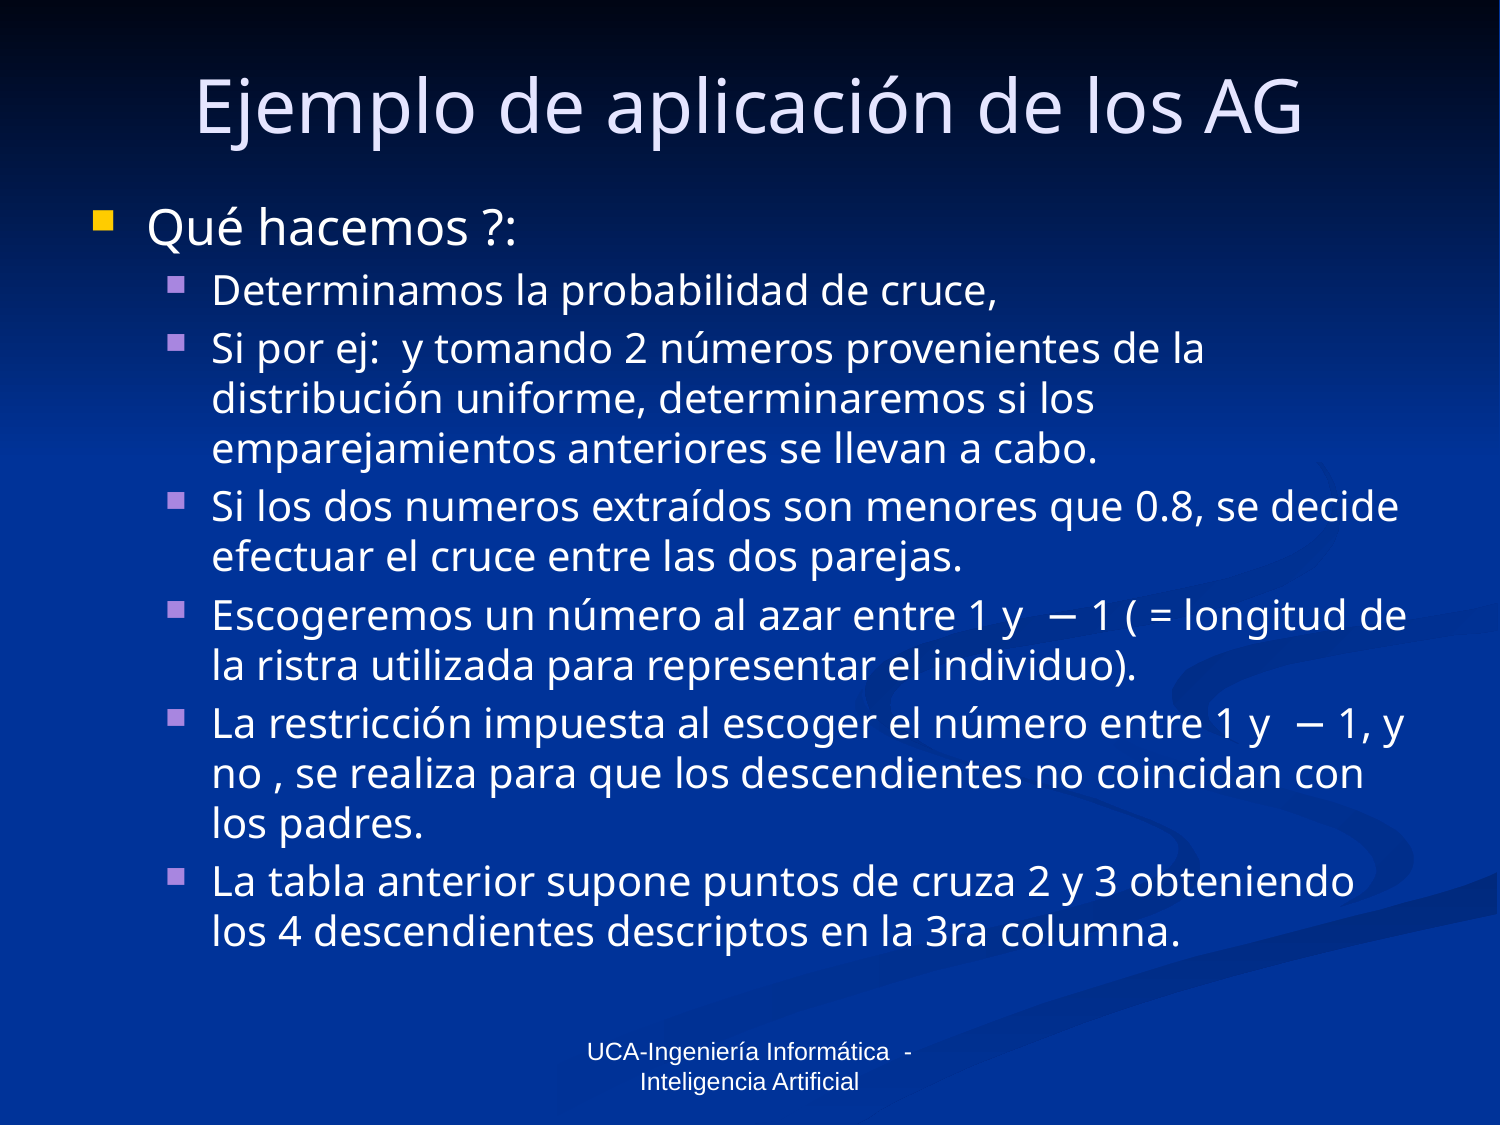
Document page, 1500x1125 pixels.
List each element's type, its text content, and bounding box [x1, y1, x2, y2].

title Ejemplo de aplicación de los AG [75, 45, 1425, 163]
list Qué hacemos ?: Determinamos la probabilidad de cruce, Si por ej: y tomando 2 números provenientes de la distribución uniforme, determinaremos si los emparejamientos anteriores se llevan a cabo. Si los dos numeros extraídos son menores que 0.8, se decide efectuar el cruce entre las dos parejas. Escogeremos un número al azar entre 1 y − 1 ( = longitud de la ristra utilizada para representar el individuo). La restricción impuesta al escoger el número entre 1 y − 1, y no , se realiza para que los descendientes no coincidan con los padres. La tabla anterior supone puntos de cruza 2 y 3 obteniendo los 4 descendientes descriptos en la 3ra columna. [75, 187, 1425, 1005]
footer UCA-Ingeniería Informática - Inteligencia Artificial [512, 1025, 988, 1104]
